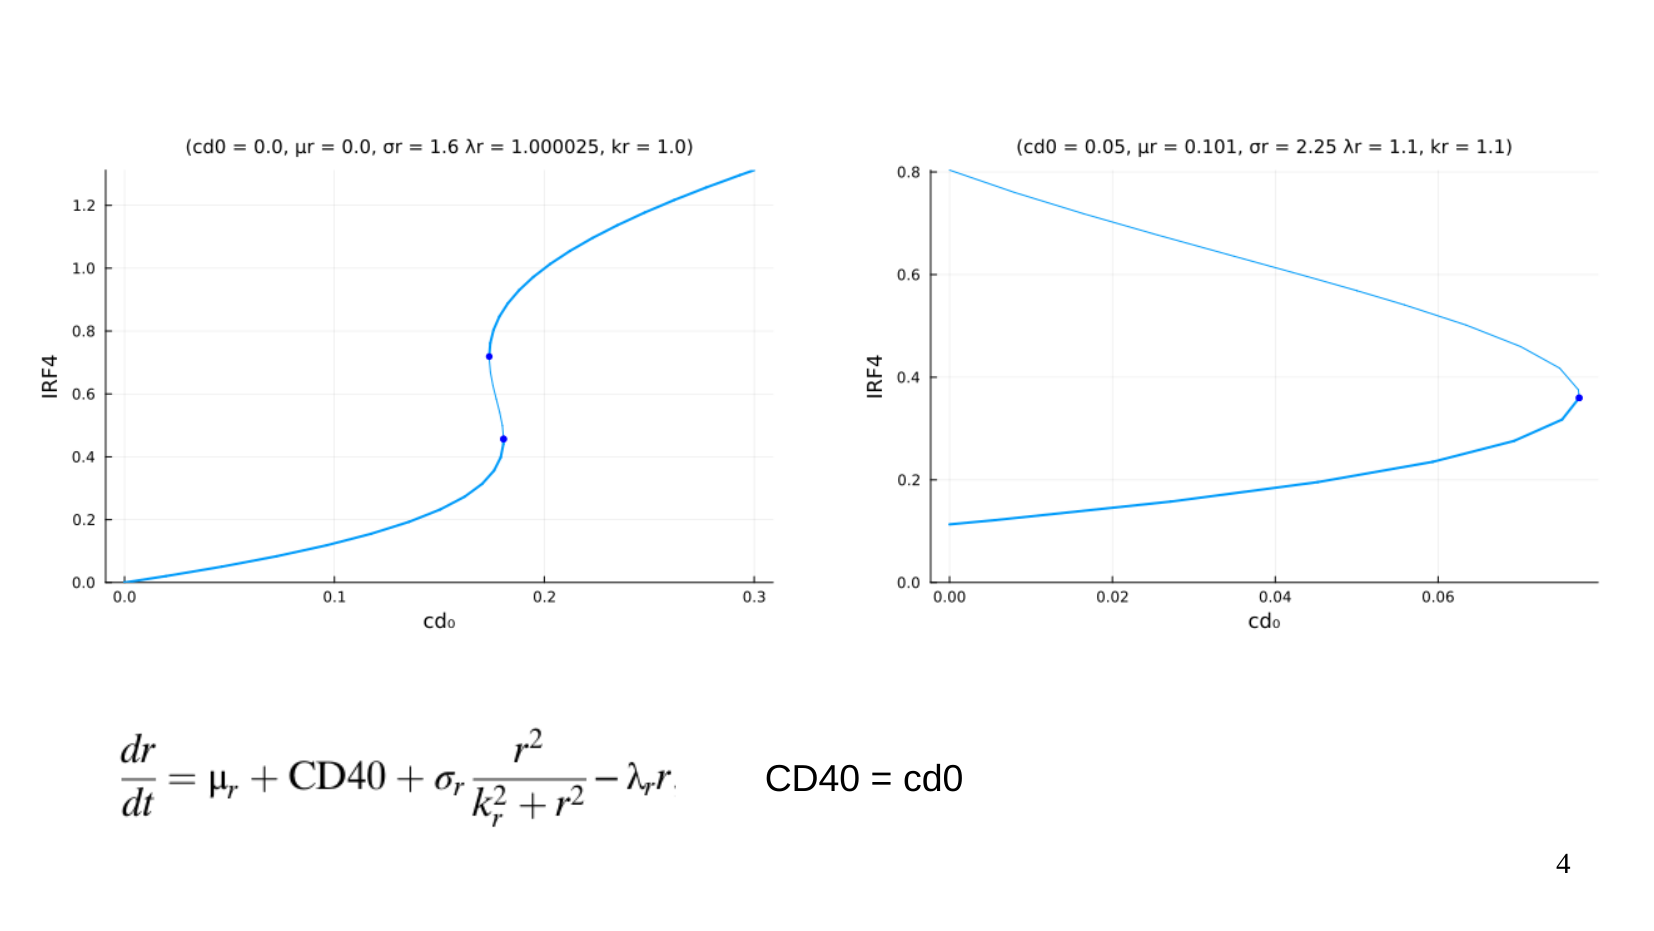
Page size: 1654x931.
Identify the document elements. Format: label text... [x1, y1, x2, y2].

text_box CD40 = cd0 [750, 750, 1051, 807]
picture [37, 137, 788, 638]
picture [92, 712, 676, 846]
picture [862, 137, 1613, 638]
